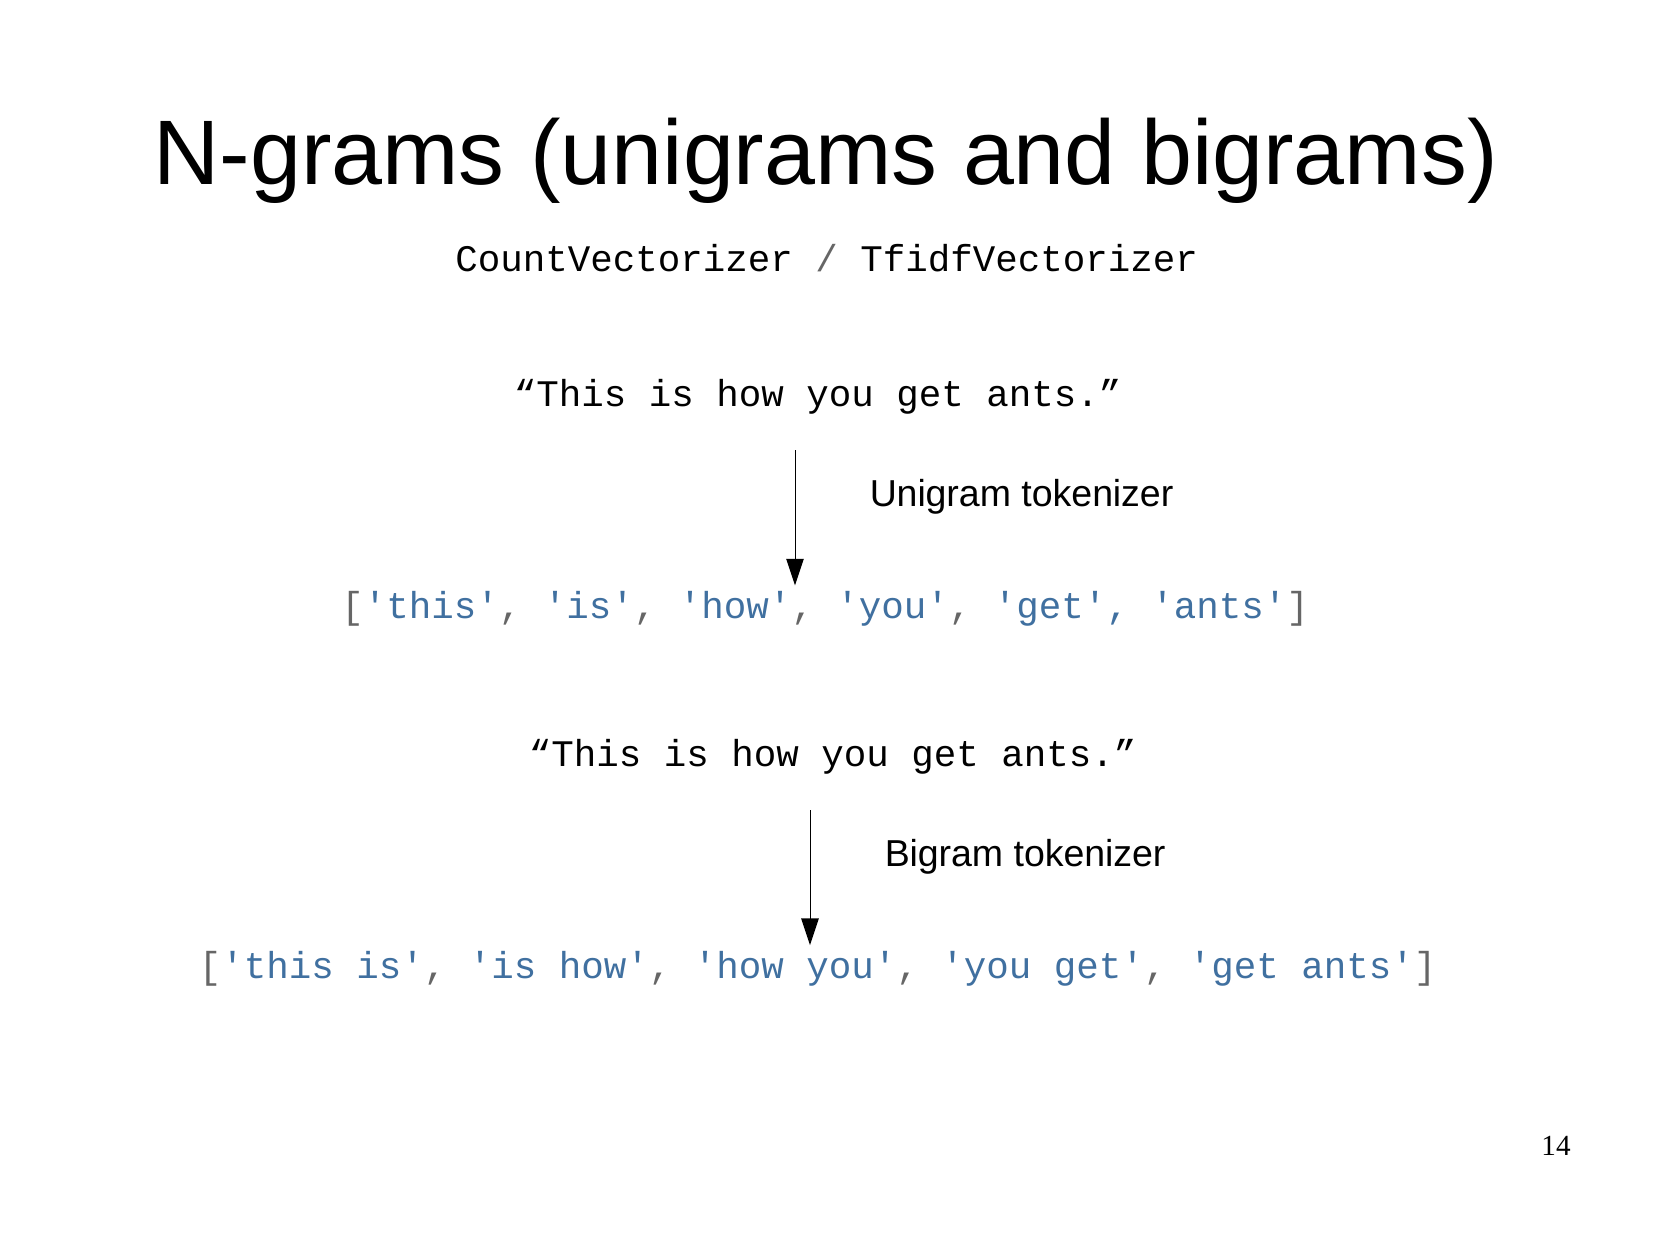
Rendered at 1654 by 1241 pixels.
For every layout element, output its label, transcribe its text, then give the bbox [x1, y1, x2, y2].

title N-grams (unigrams and bigrams) [82, 49, 1571, 257]
text_box Unigram tokenizer [855, 465, 1291, 565]
text_box “This is how you get ants.” [480, 735, 1186, 778]
text_box “This is how you get ants.” [465, 375, 1171, 419]
text_box ['this is', 'is how', 'how you', 'you get', 'get ants'] [165, 947, 1471, 1033]
text_box CountVectorizer / TfidfVectorizer [455, 240, 1199, 283]
text_box ['this', 'is', 'how', 'you', 'get', 'ants'] [315, 587, 1336, 631]
text_box Bigram tokenizer [870, 825, 1306, 924]
